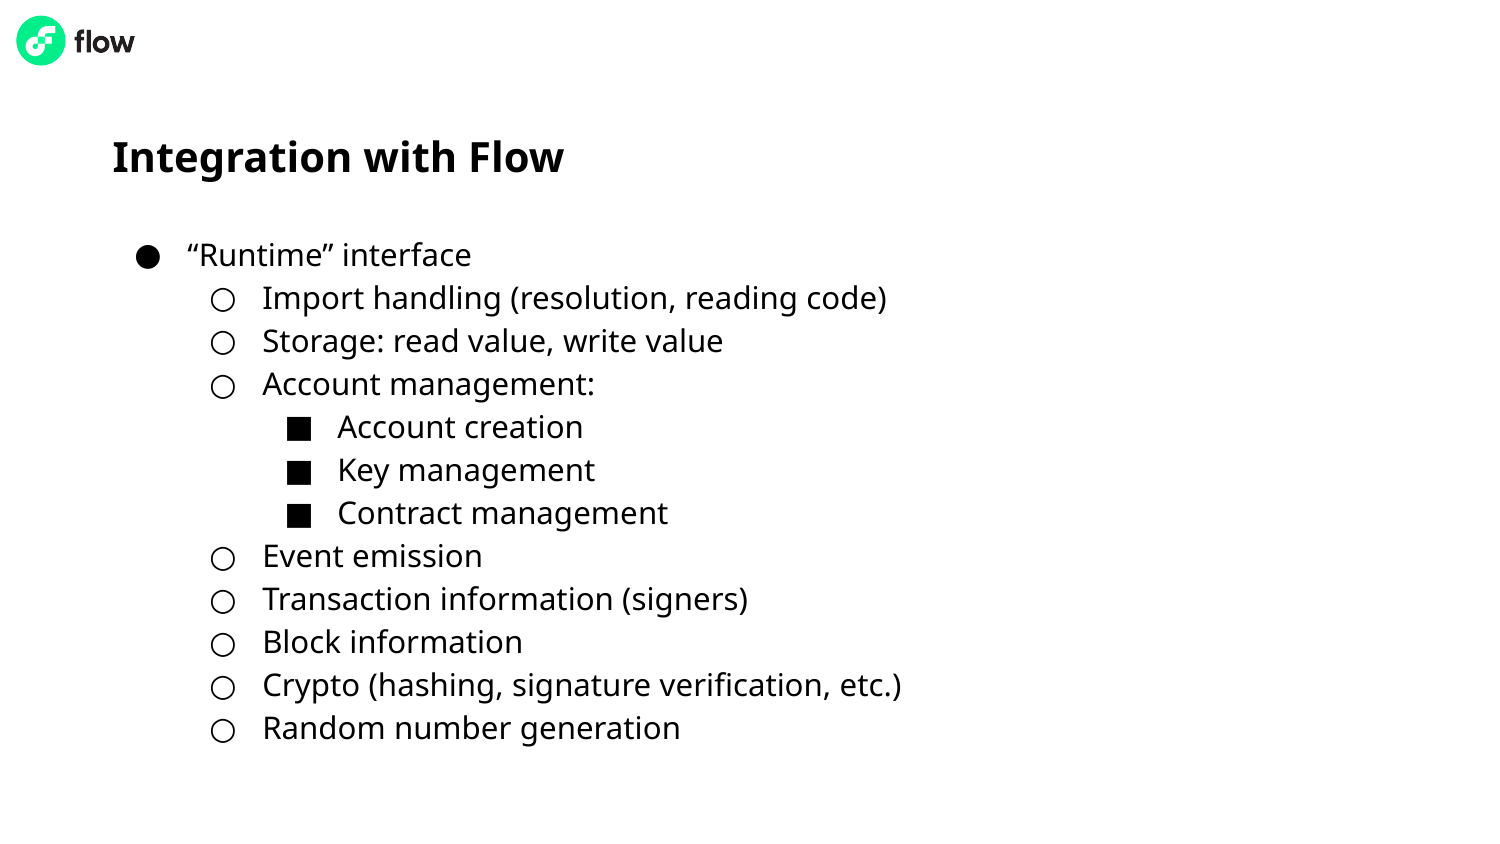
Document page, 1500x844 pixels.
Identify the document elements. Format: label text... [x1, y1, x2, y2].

text_box Integration with Flow [97, 115, 820, 197]
picture [14, 14, 137, 67]
text_box “Runtime” interface Import handling (resolution, reading code) Storage: read value, write value Account management: Account creation Key management Contract management Event emission Transaction information (signers) Block information Crypto (hashing, signature verification, etc.) Random number generation [97, 214, 1409, 777]
